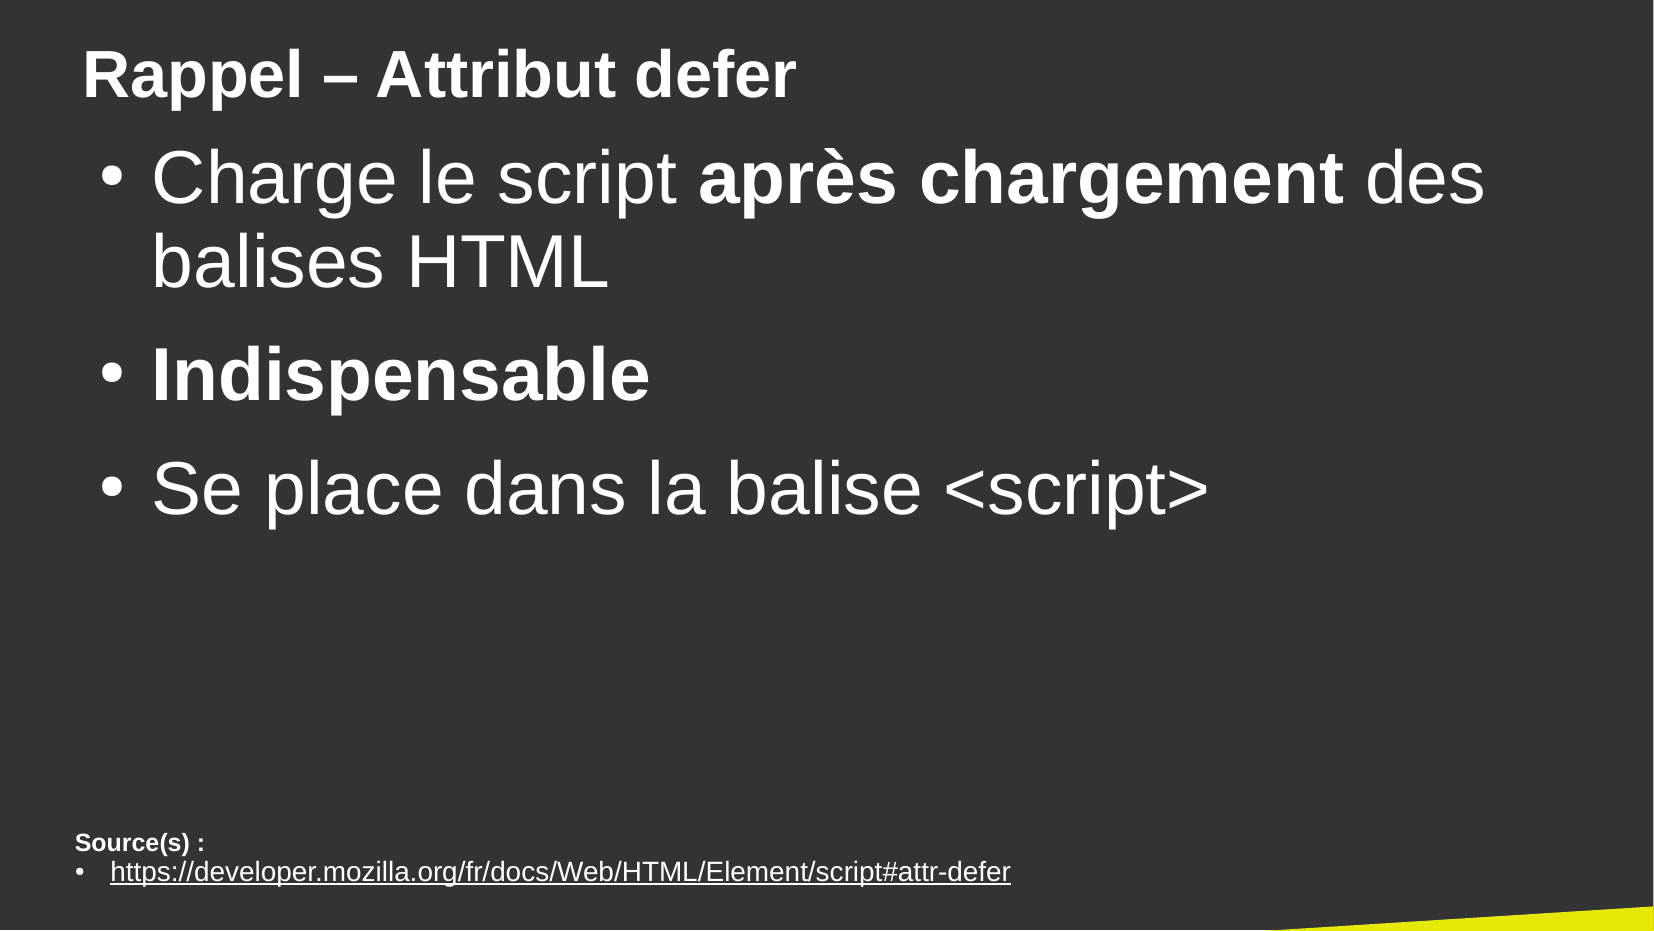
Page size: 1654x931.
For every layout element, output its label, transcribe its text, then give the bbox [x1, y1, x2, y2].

text_box Source(s) : https://developer.mozilla.org/fr/docs/Web/HTML/Element/script#attr-defer [60, 821, 1583, 920]
title Rappel – Attribut defer [82, 37, 1571, 114]
list Charge le script après chargement des balises HTML Indispensable Se place dans la balise <script> [80, 135, 1620, 697]
text_box [1262, 906, 1654, 931]
